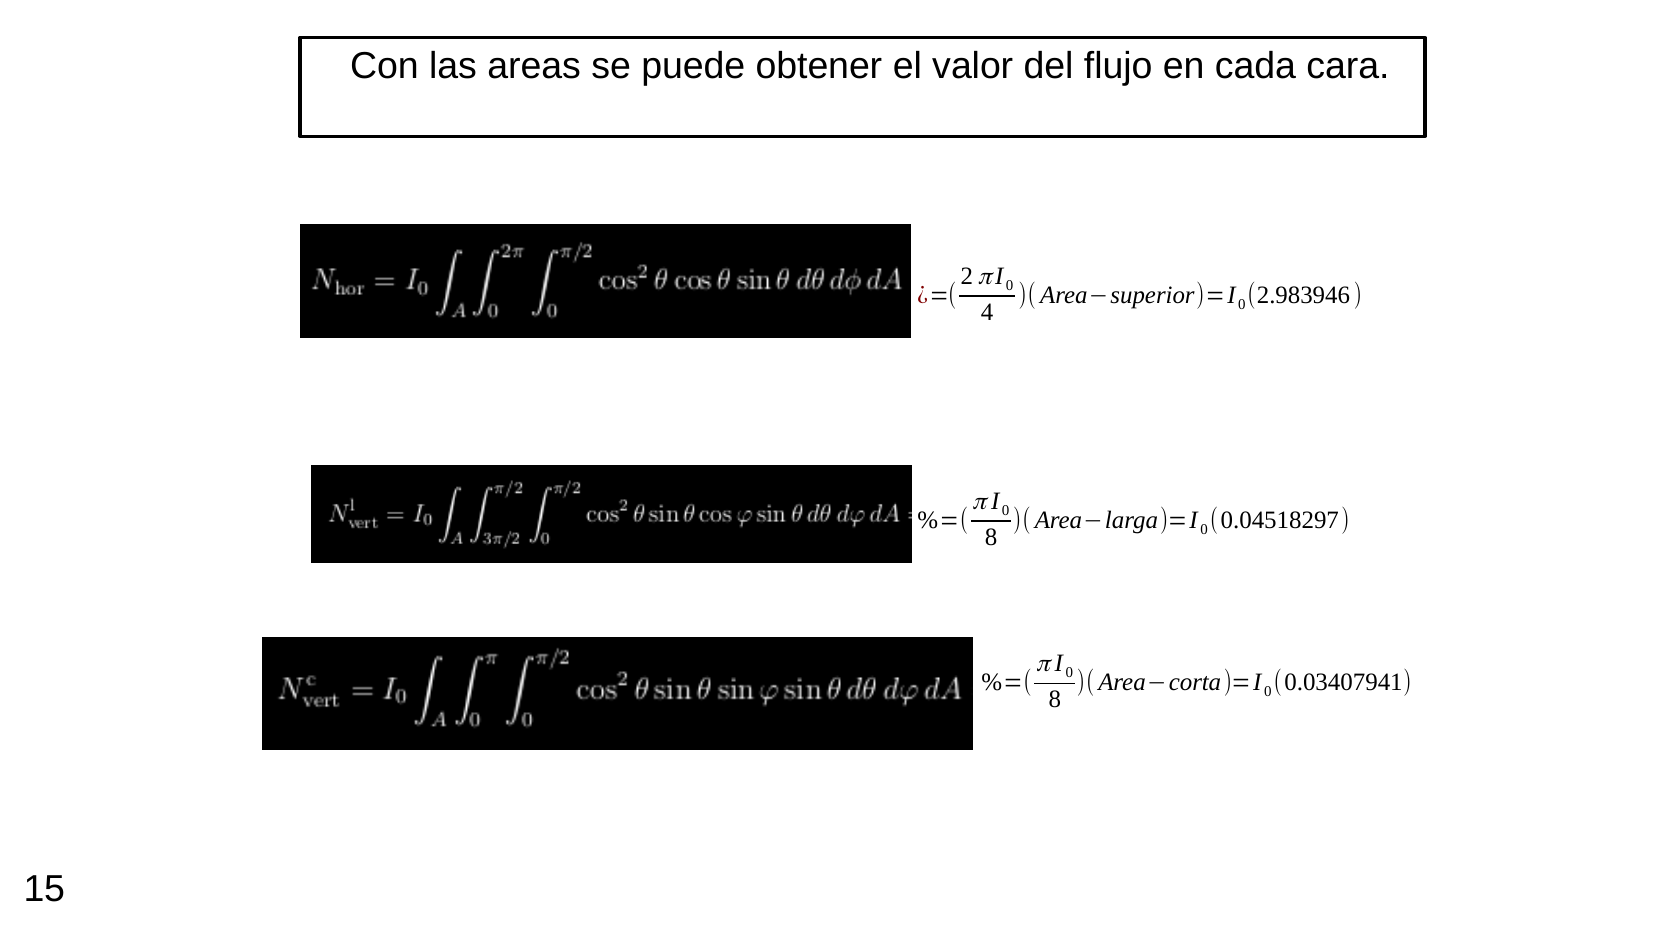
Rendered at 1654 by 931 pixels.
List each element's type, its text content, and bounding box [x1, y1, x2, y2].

text_box Con las areas se puede obtener el valor del flujo en cada cara. [300, 37, 1426, 137]
chart [910, 262, 1368, 326]
picture [311, 465, 912, 563]
picture [262, 637, 973, 751]
chart [911, 487, 1356, 551]
picture [300, 224, 911, 338]
chart [975, 649, 1419, 713]
text_box <number> [8, 860, 638, 931]
